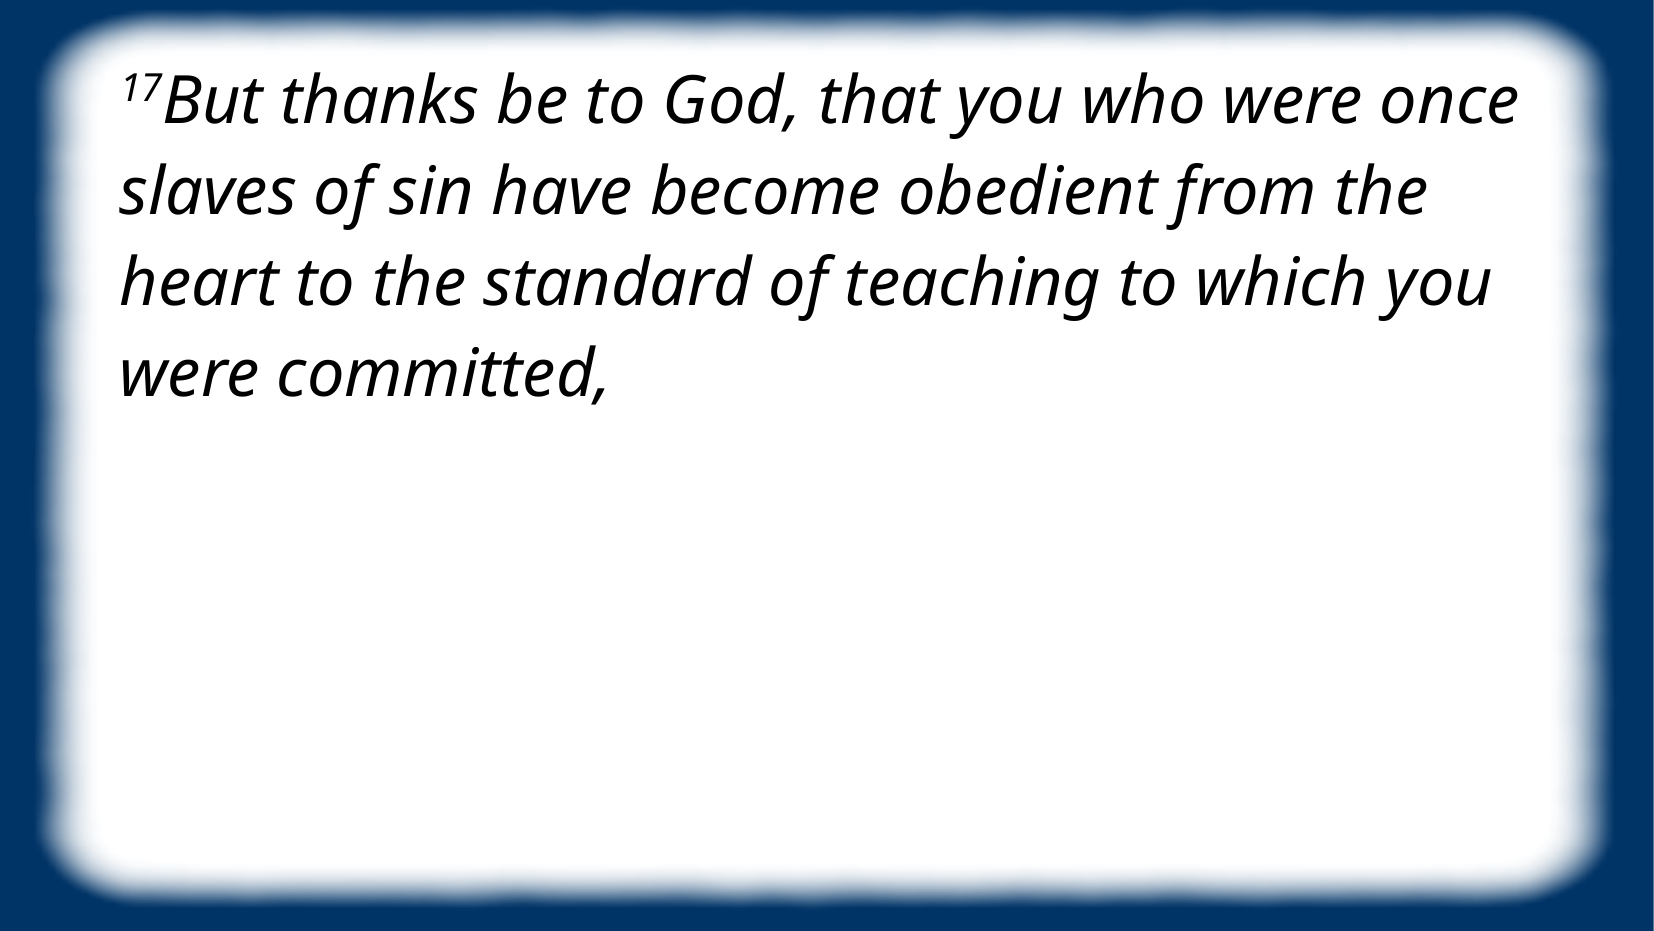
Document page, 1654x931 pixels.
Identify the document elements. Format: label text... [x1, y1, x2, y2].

picture [0, 0, 1654, 931]
text_box 17But thanks be to God, that you who were once slaves of sin have become obedient from the heart to the standard of teaching to which you were committed, [105, 45, 1546, 415]
